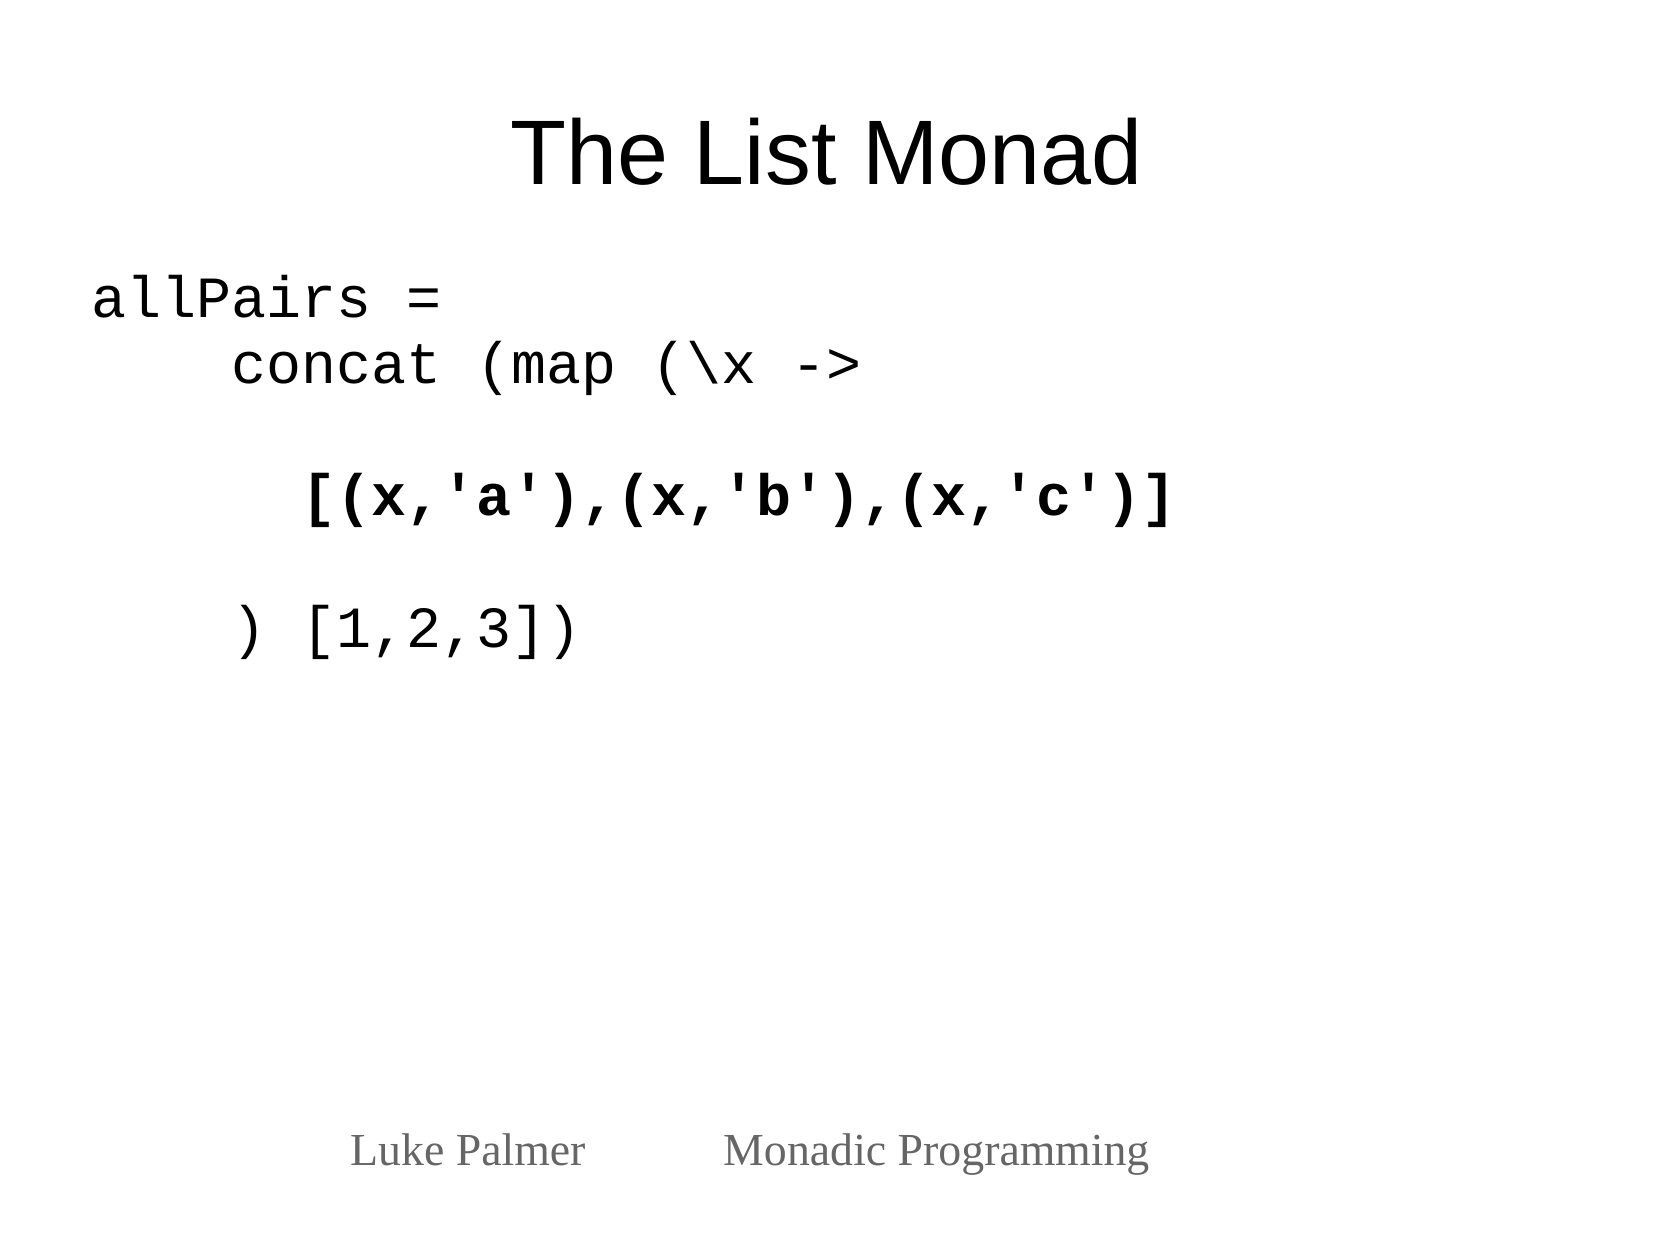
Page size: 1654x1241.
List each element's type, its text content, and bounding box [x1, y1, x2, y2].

text_box allPairs = concat (map (\x -> [(x,'a'),(x,'b'),(x,'c')] ) [1,2,3]) [75, 260, 1651, 675]
title The List Monad [82, 49, 1571, 257]
